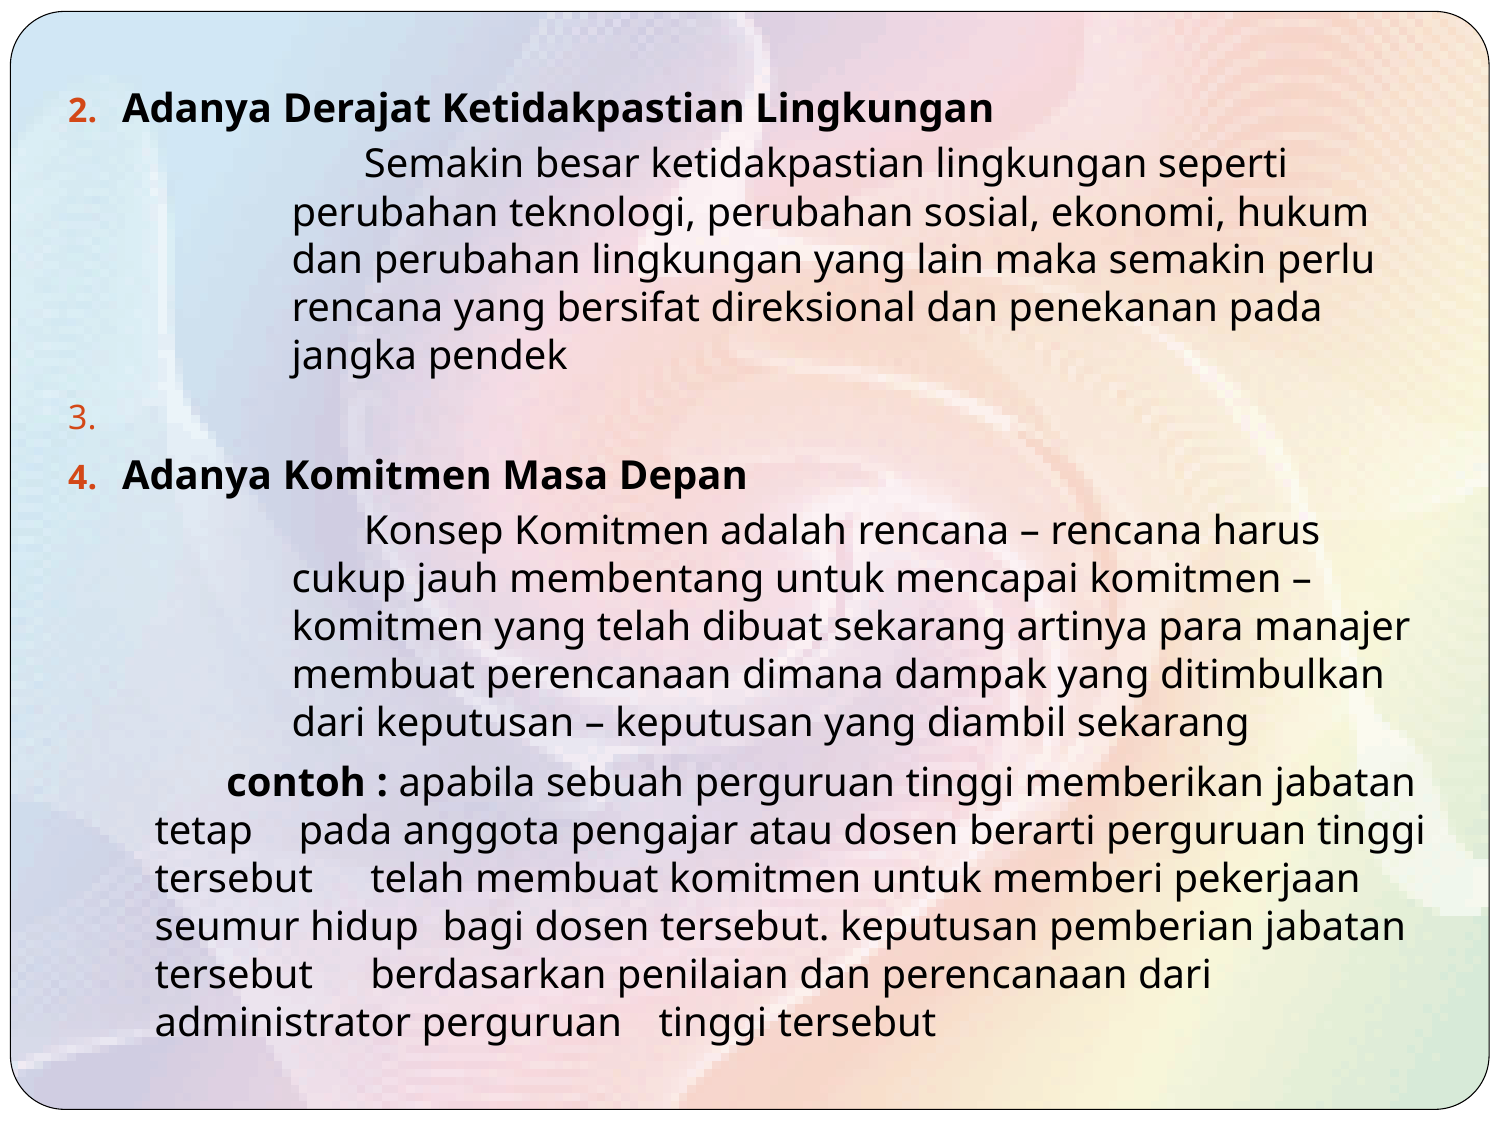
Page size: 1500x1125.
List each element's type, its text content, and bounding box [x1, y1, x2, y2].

list Adanya Derajat Ketidakpastian Lingkungan Semakin besar ketidakpastian lingkungan seperti perubahan teknologi, perubahan sosial, ekonomi, hukum dan perubahan lingkungan yang lain maka semakin perlu rencana yang bersifat direksional dan penekanan pada jangka pendek Adanya Komitmen Masa Depan Konsep Komitmen adalah rencana – rencana harus cukup jauh membentang untuk mencapai komitmen – komitmen yang telah dibuat sekarang artinya para manajer membuat perencanaan dimana dampak yang ditimbulkan dari keputusan – keputusan yang diambil sekarang contoh : apabila sebuah perguruan tinggi memberikan jabatan tetap pada anggota pengajar atau dosen berarti perguruan tinggi tersebut telah membuat komitmen untuk memberi pekerjaan seumur hidup bagi dosen tersebut. keputusan pemberian jabatan tersebut berdasarkan penilaian dan perencanaan dari administrator perguruan tinggi tersebut [53, 75, 1447, 1071]
